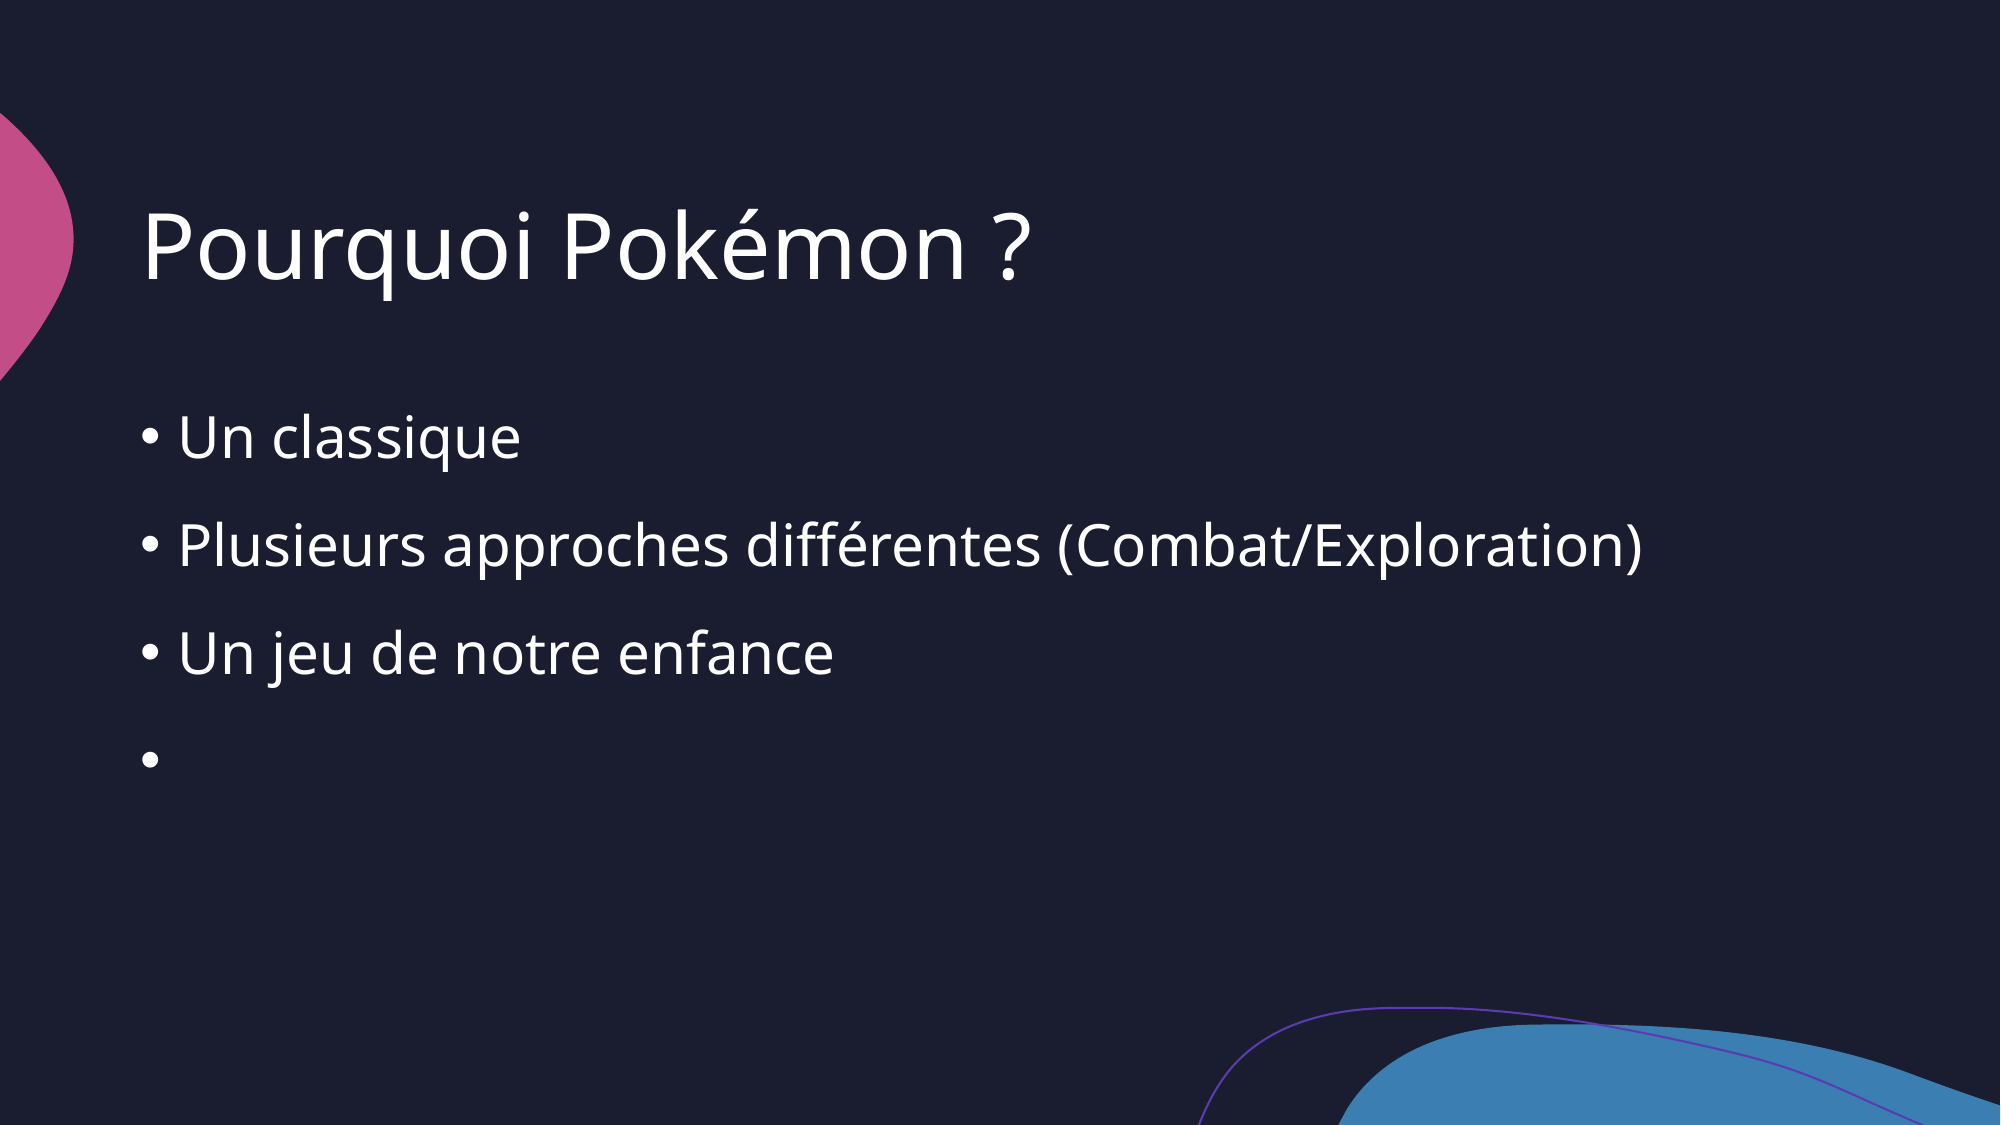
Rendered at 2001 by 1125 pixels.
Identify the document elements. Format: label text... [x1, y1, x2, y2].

list Un classique Plusieurs approches différentes (Combat/Exploration) Un jeu de notre enfance [125, 375, 1876, 1002]
title Pourquoi Pokémon ? [125, 125, 1876, 375]
